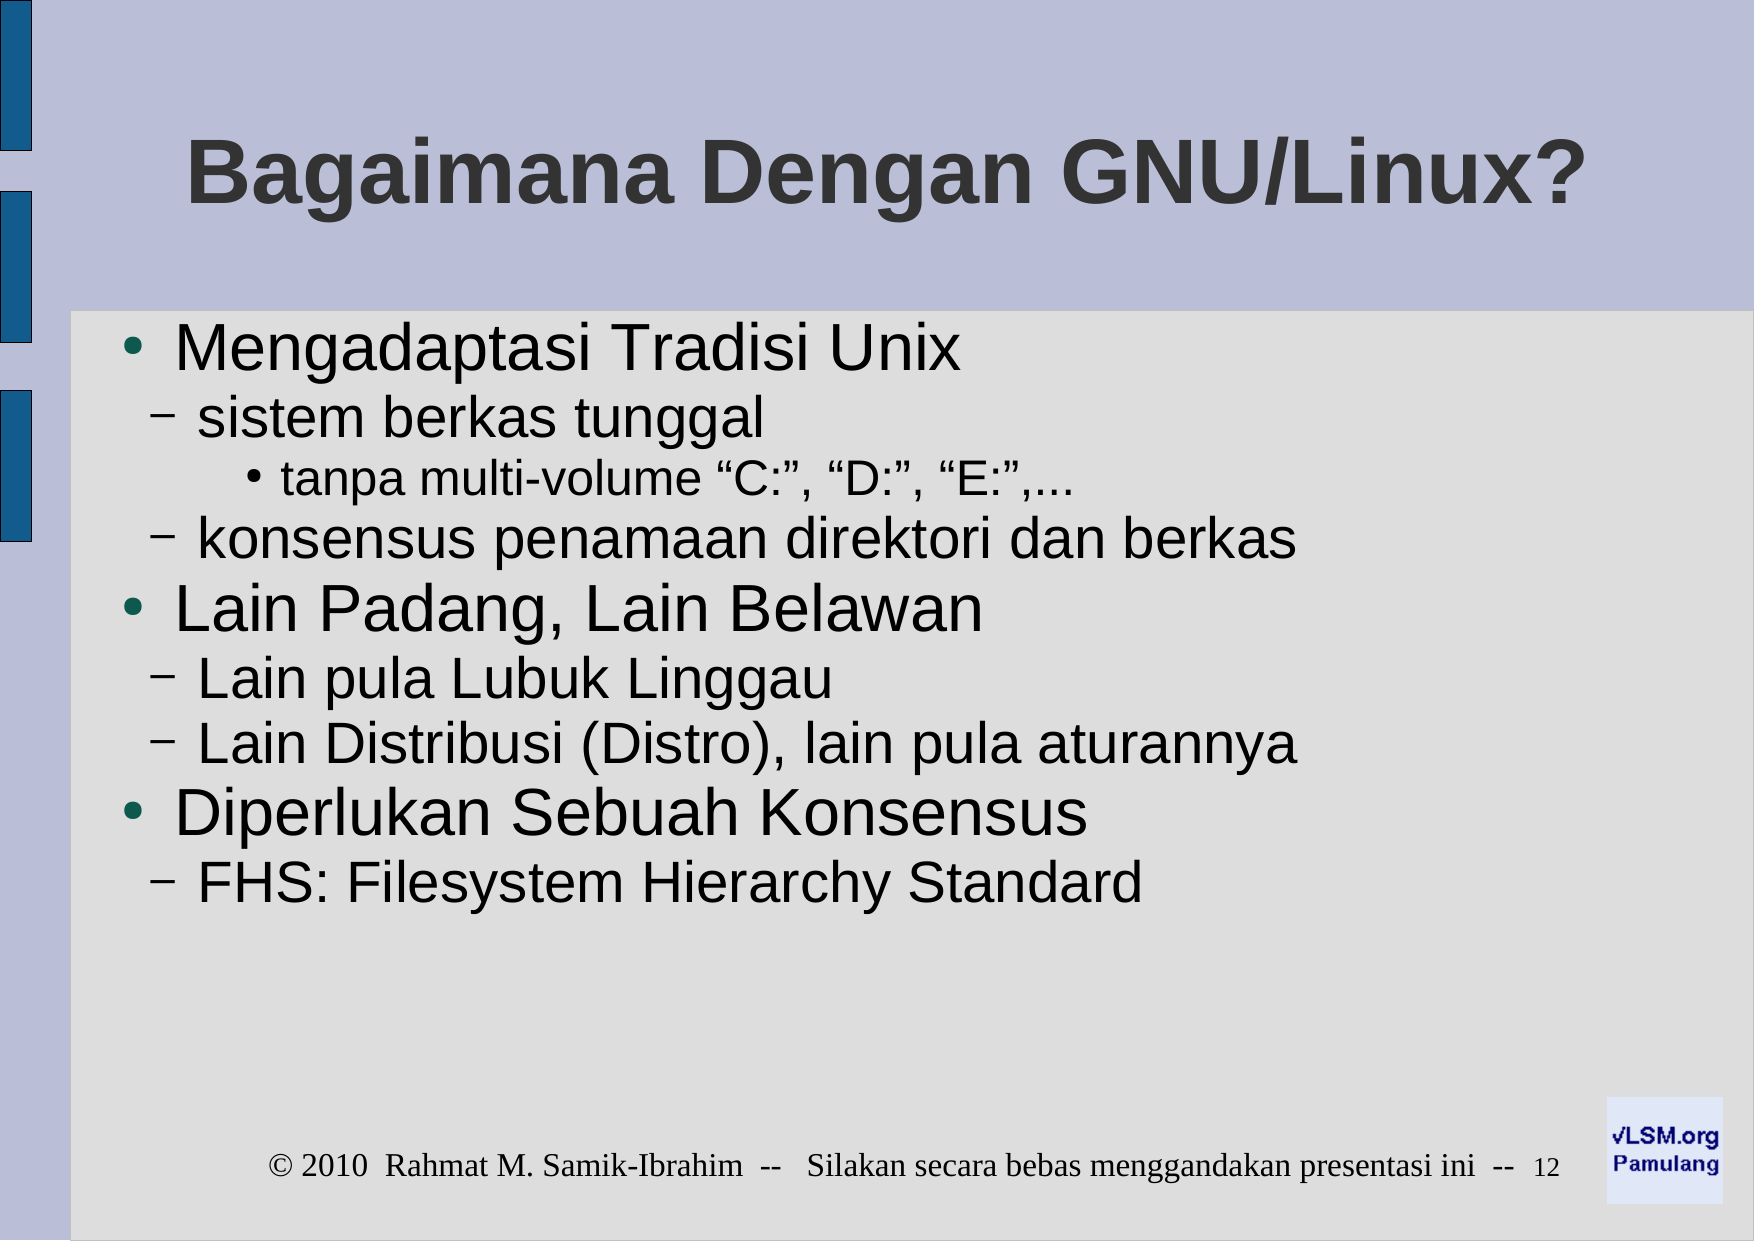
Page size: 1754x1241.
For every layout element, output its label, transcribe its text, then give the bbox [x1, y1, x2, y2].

title Bagaimana Dengan GNU/Linux? [77, 99, 1700, 244]
picture [1607, 1097, 1723, 1204]
list Mengadaptasi Tradisi Unix sistem berkas tunggal tanpa multi-volume “C:”, “D:”, “E:”,... konsensus penamaan direktori dan berkas Lain Padang, Lain Belawan Lain pula Lubuk Linggau Lain Distribusi (Distro), lain pula aturannya Diperlukan Sebuah Konsensus FHS: Filesystem Hierarchy Standard [103, 310, 1674, 1102]
